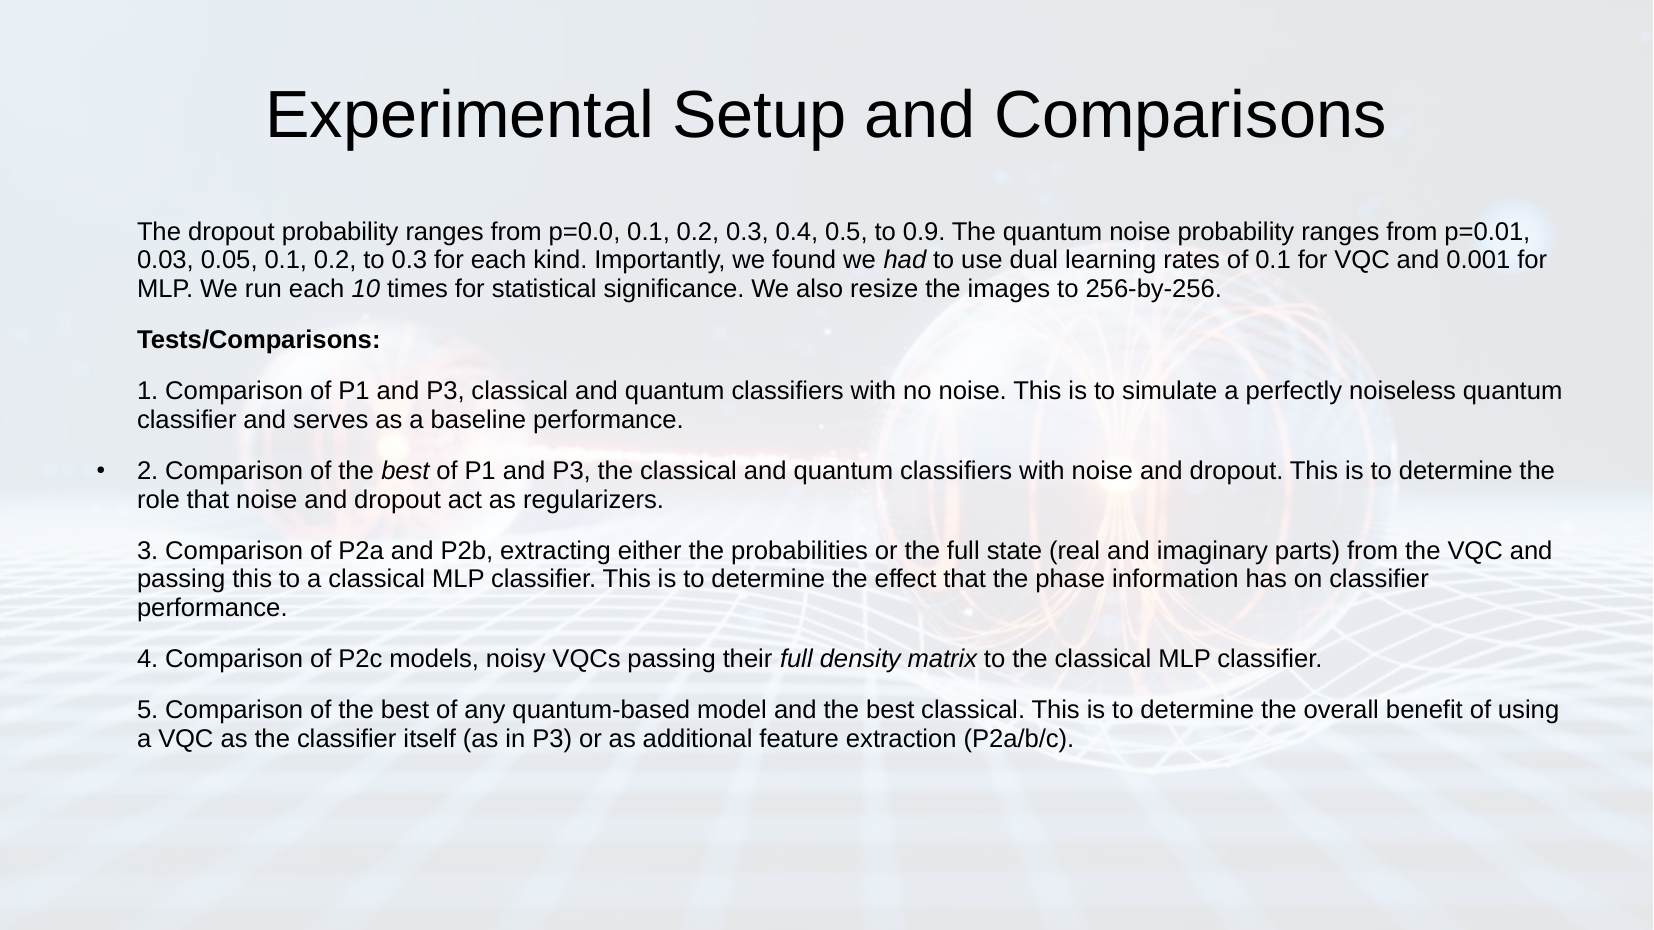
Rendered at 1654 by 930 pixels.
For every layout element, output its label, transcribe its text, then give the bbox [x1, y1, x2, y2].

list The dropout probability ranges from p=0.0, 0.1, 0.2, 0.3, 0.4, 0.5, to 0.9. The quantum noise probability ranges from p=0.01, 0.03, 0.05, 0.1, 0.2, to 0.3 for each kind. Importantly, we found we had to use dual learning rates of 0.1 for VQC and 0.001 for MLP. We run each 10 times for statistical significance. We also resize the images to 256-by-256. Tests/Comparisons: 1. Comparison of P1 and P3, classical and quantum classifiers with no noise. This is to simulate a perfectly noiseless quantum classifier and serves as a baseline performance. 2. Comparison of the best of P1 and P3, the classical and quantum classifiers with noise and dropout. This is to determine the role that noise and dropout act as regularizers. 3. Comparison of P2a and P2b, extracting either the probabilities or the full state (real and imaginary parts) from the VQC and passing this to a classical MLP classifier. This is to determine the effect that the phase information has on classifier performance. 4. Comparison of P2c models, noisy VQCs passing their full density matrix to the classical MLP classifier. 5. Comparison of the best of any quantum-based model and the best classical. This is to determine the overall benefit of using a VQC as the classifier itself (as in P3) or as additional feature extraction (P2a/b/c). [82, 217, 1571, 757]
title Experimental Setup and Comparisons [82, 37, 1571, 193]
